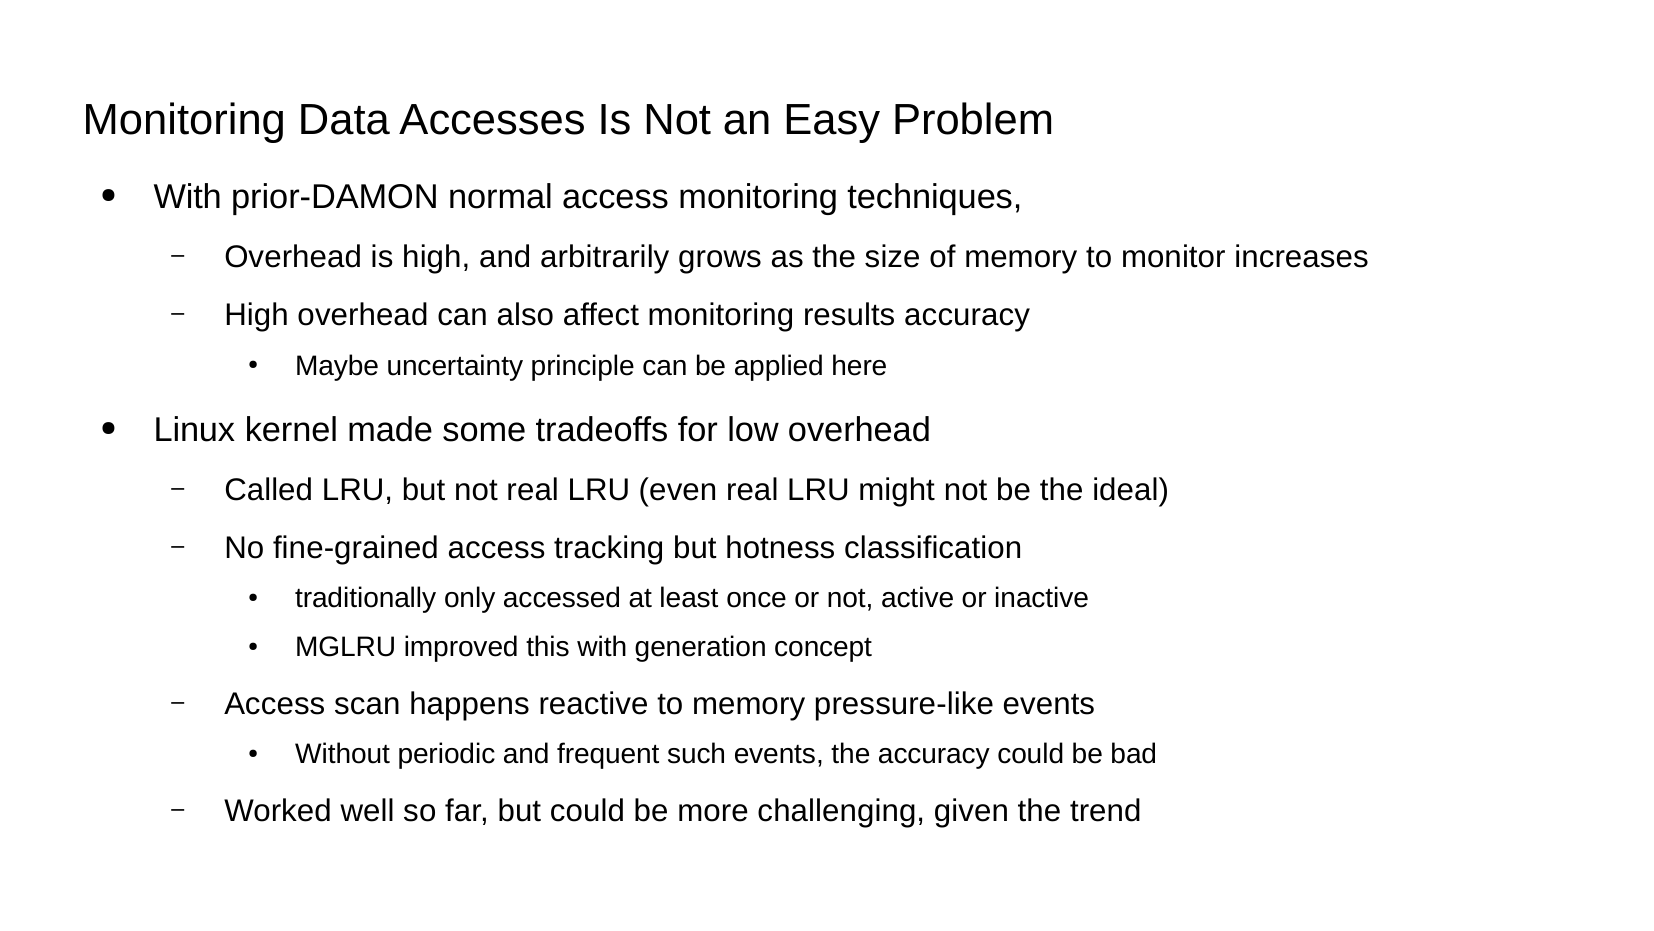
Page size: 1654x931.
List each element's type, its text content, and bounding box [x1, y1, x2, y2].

title Monitoring Data Accesses Is Not an Easy Problem [82, 81, 1571, 157]
list With prior-DAMON normal access monitoring techniques, Overhead is high, and arbitrarily grows as the size of memory to monitor increases High overhead can also affect monitoring results accuracy Maybe uncertainty principle can be applied here Linux kernel made some tradeoffs for low overhead Called LRU, but not real LRU (even real LRU might not be the ideal) No fine-grained access tracking but hotness classification traditionally only accessed at least once or not, active or inactive MGLRU improved this with generation concept Access scan happens reactive to memory pressure-like events Without periodic and frequent such events, the accuracy could be bad Worked well so far, but could be more challenging, given the trend [82, 177, 1571, 833]
